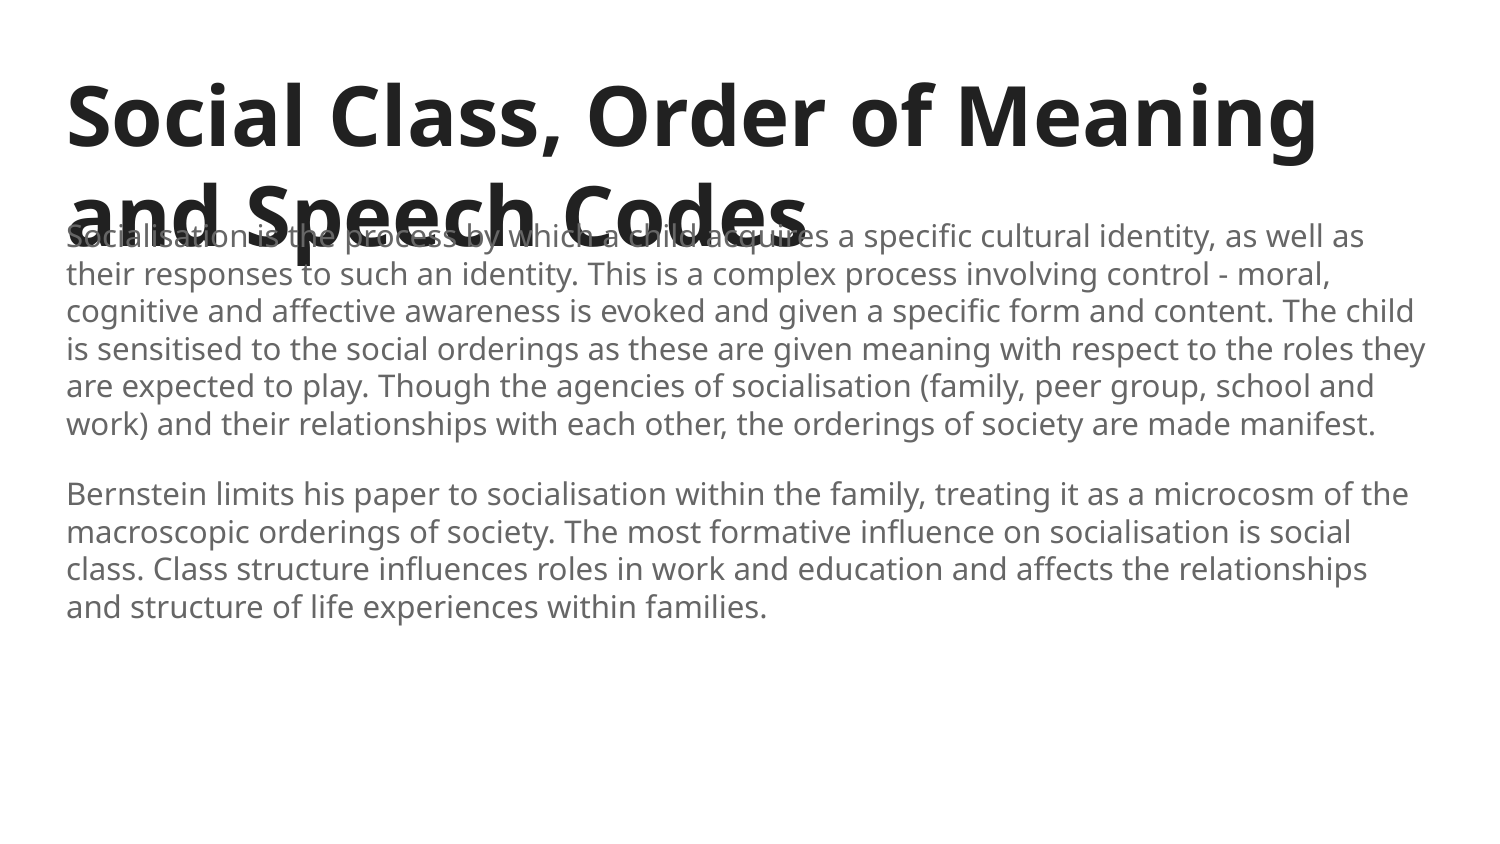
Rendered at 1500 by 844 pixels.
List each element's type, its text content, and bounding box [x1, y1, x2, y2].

title Social Class, Order of Meaning and Speech Codes [51, 48, 1449, 180]
list Socialisation is the process by which a child acquires a specific cultural identity, as well as their responses to such an identity. This is a complex process involving control - moral, cognitive and affective awareness is evoked and given a specific form and content. The child is sensitised to the social orderings as these are given meaning with respect to the roles they are expected to play. Though the agencies of socialisation (family, peer group, school and work) and their relationships with each other, the orderings of society are made manifest. Bernstein limits his paper to socialisation within the family, treating it as a microcosm of the macroscopic orderings of society. The most formative influence on socialisation is social class. Class structure influences roles in work and education and affects the relationships and structure of life experiences within families. [51, 201, 1449, 760]
